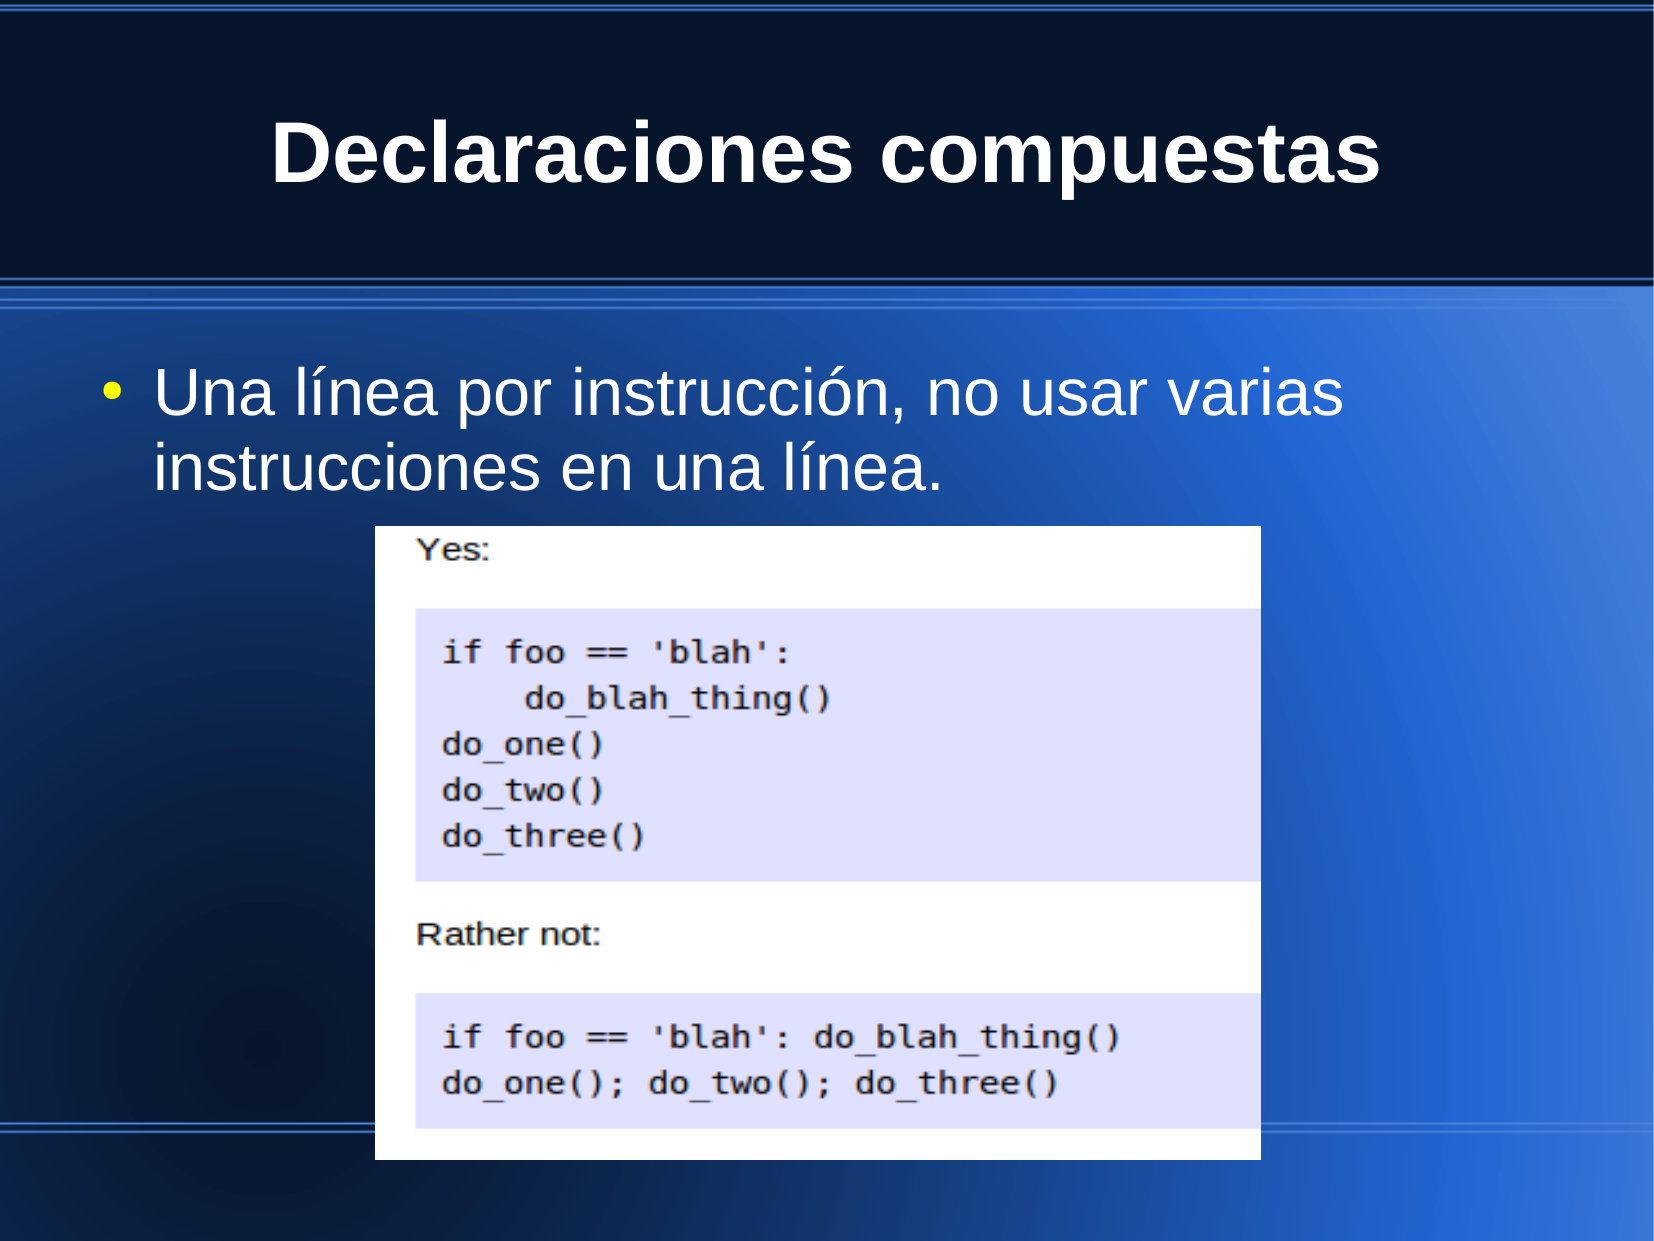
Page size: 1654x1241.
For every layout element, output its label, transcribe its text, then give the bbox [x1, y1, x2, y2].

title Declaraciones compuestas [82, 49, 1571, 257]
list Una línea por instrucción, no usar varias instrucciones en una línea. [82, 355, 1571, 1075]
picture [0, 0, 1654, 1241]
